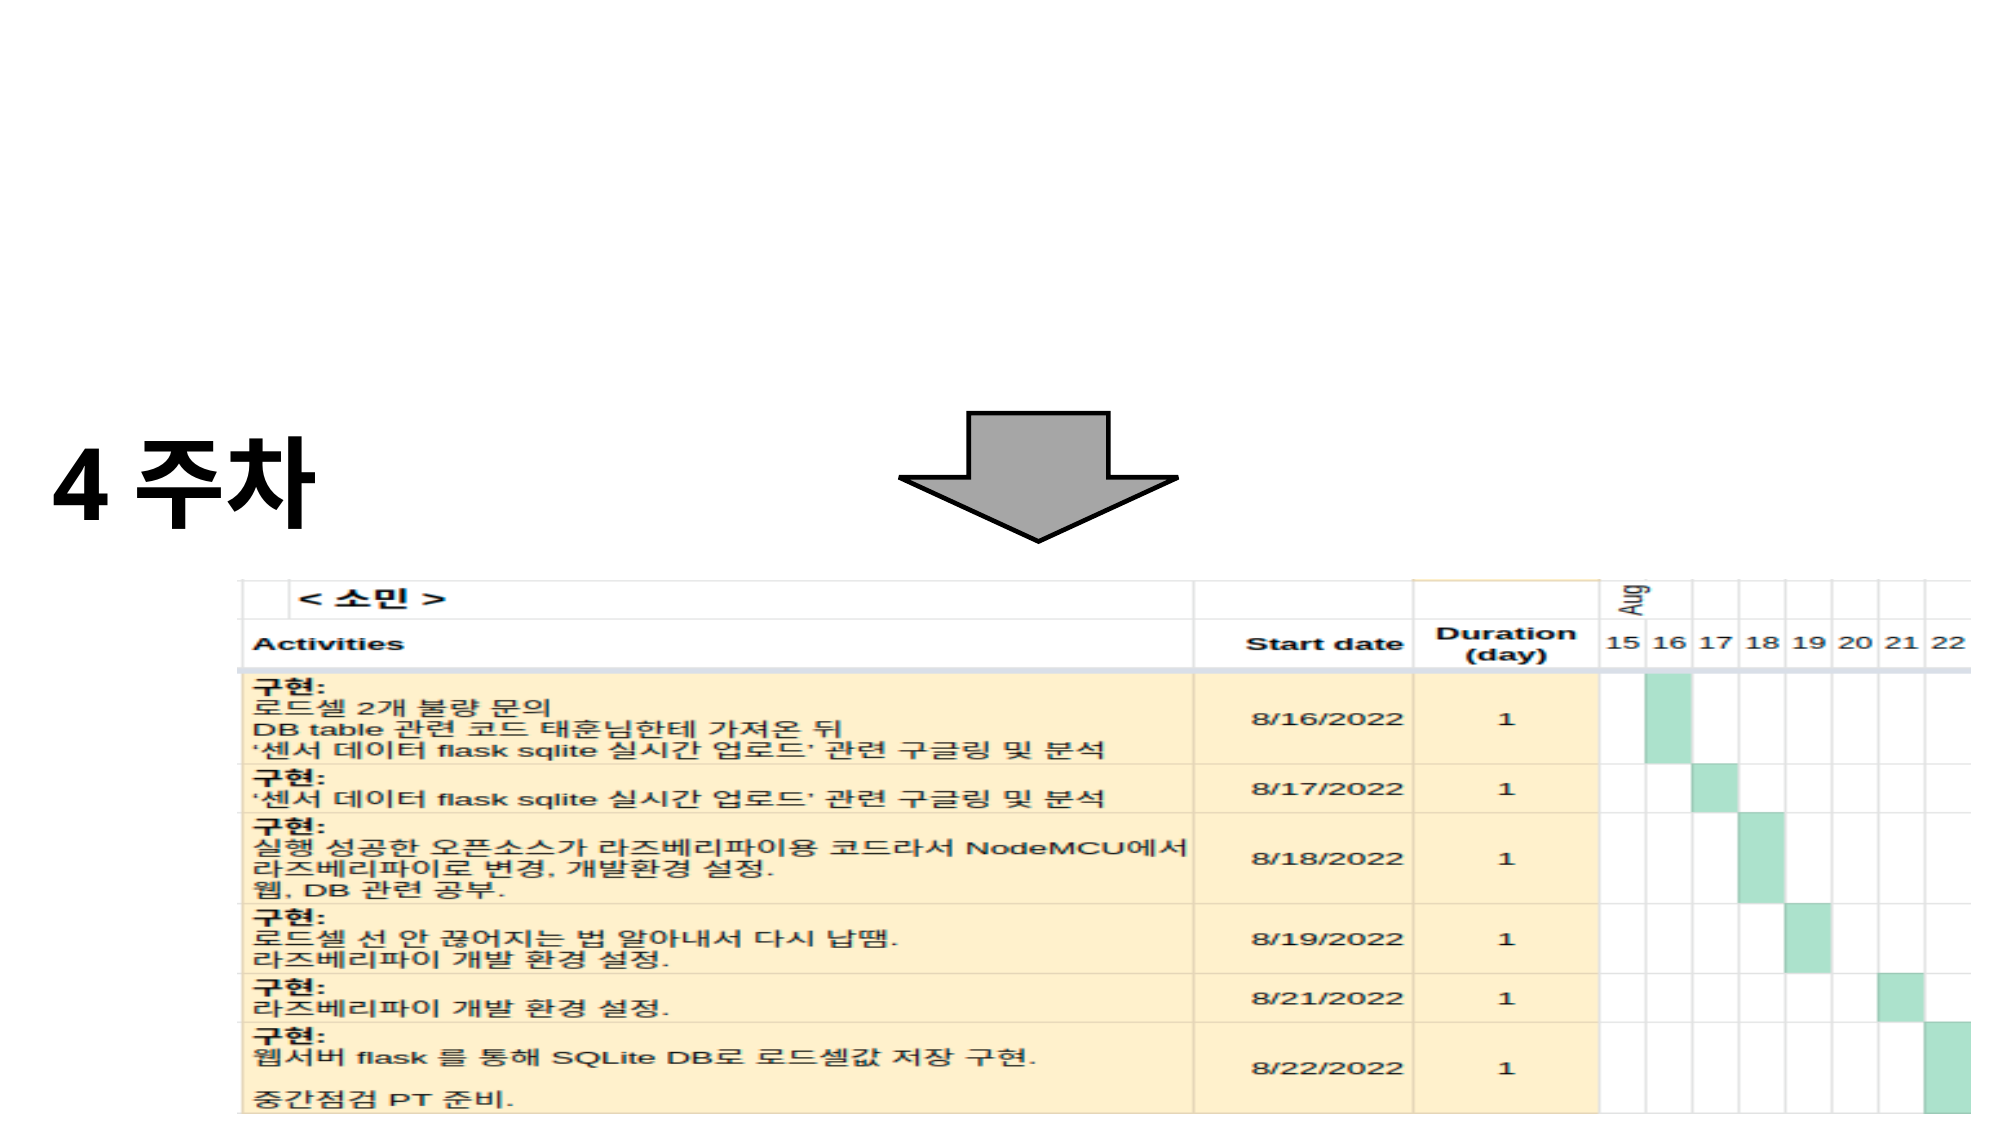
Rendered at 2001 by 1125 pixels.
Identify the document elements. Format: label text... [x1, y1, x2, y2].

text_box 4주차 [37, 413, 341, 550]
text_box [898, 413, 1179, 542]
picture [237, 579, 1971, 1114]
